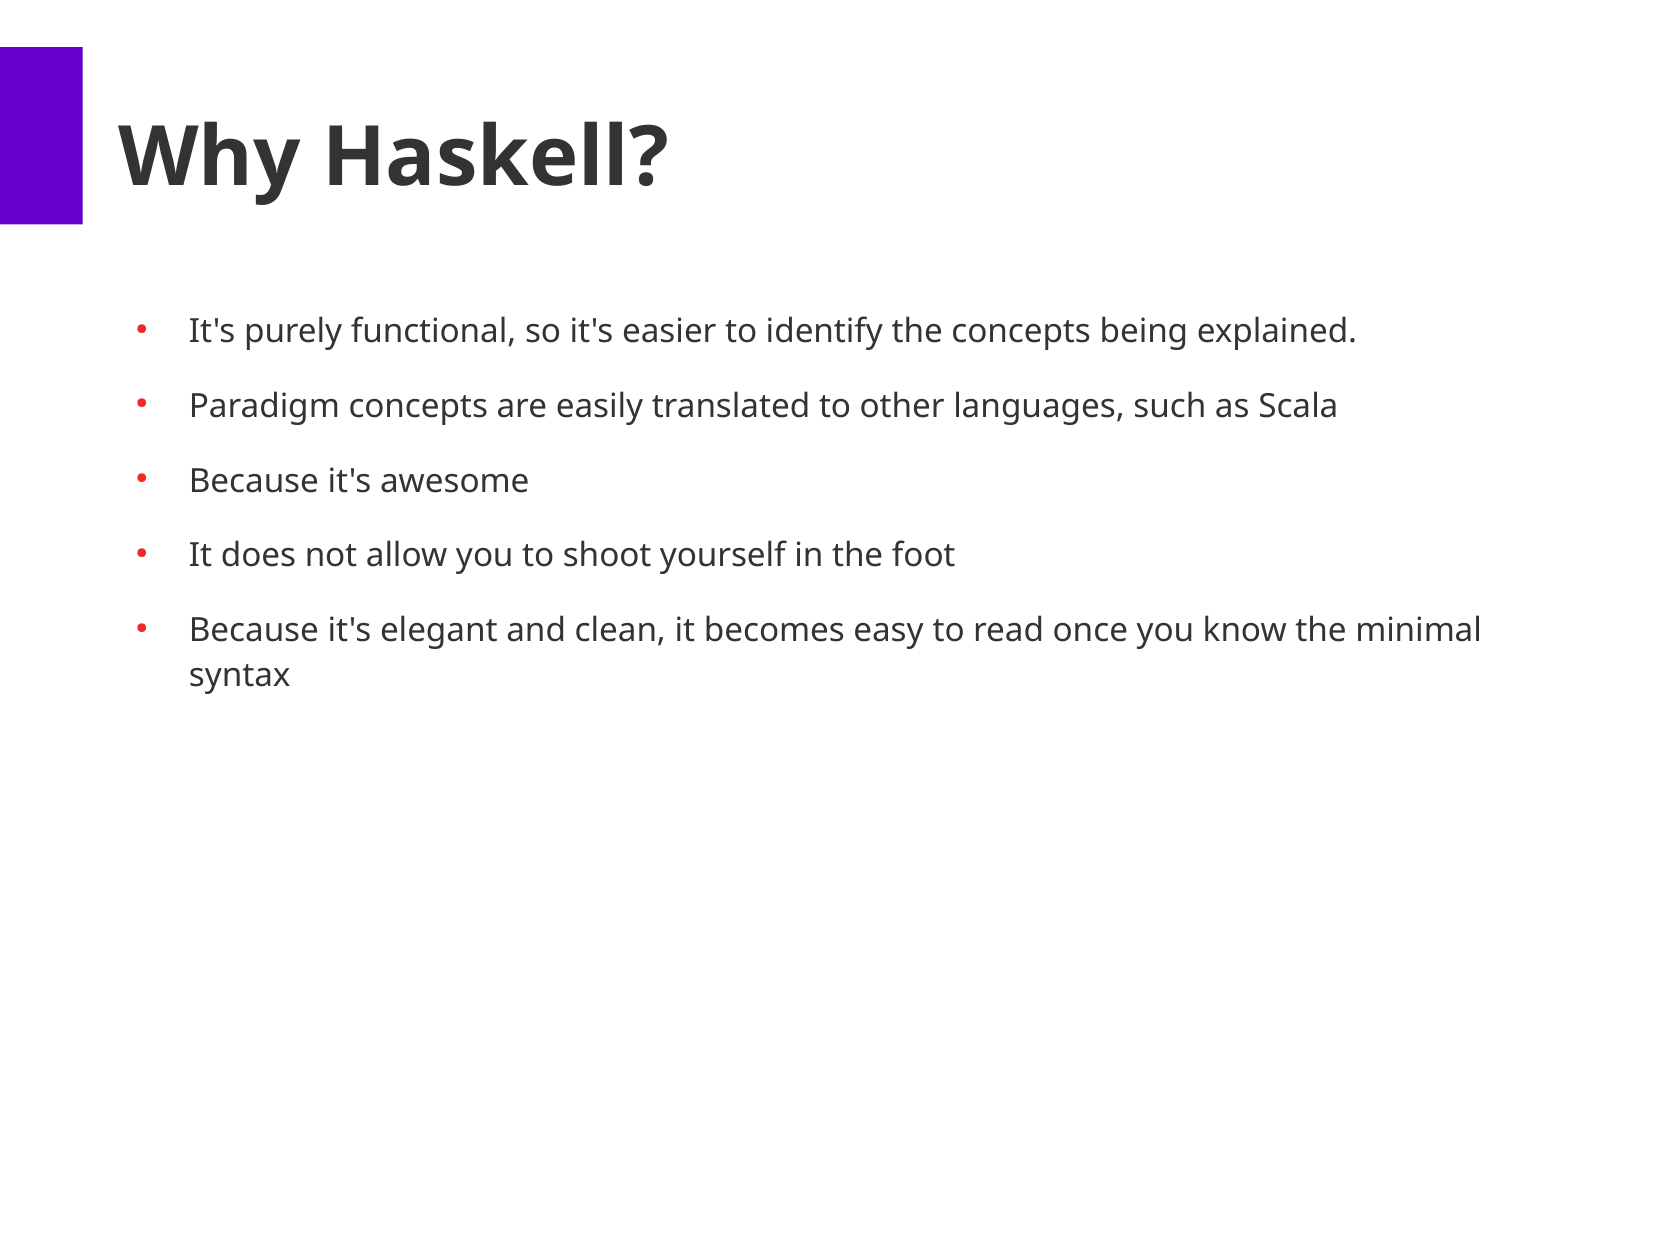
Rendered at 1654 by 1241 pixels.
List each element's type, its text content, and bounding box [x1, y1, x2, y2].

title Why Haskell? [118, 49, 1571, 257]
list It's purely functional, so it's easier to identify the concepts being explained. Paradigm concepts are easily translated to other languages, such as Scala Because it's awesome It does not allow you to shoot yourself in the foot Because it's elegant and clean, it becomes easy to read once you know the minimal syntax [118, 307, 1536, 1074]
